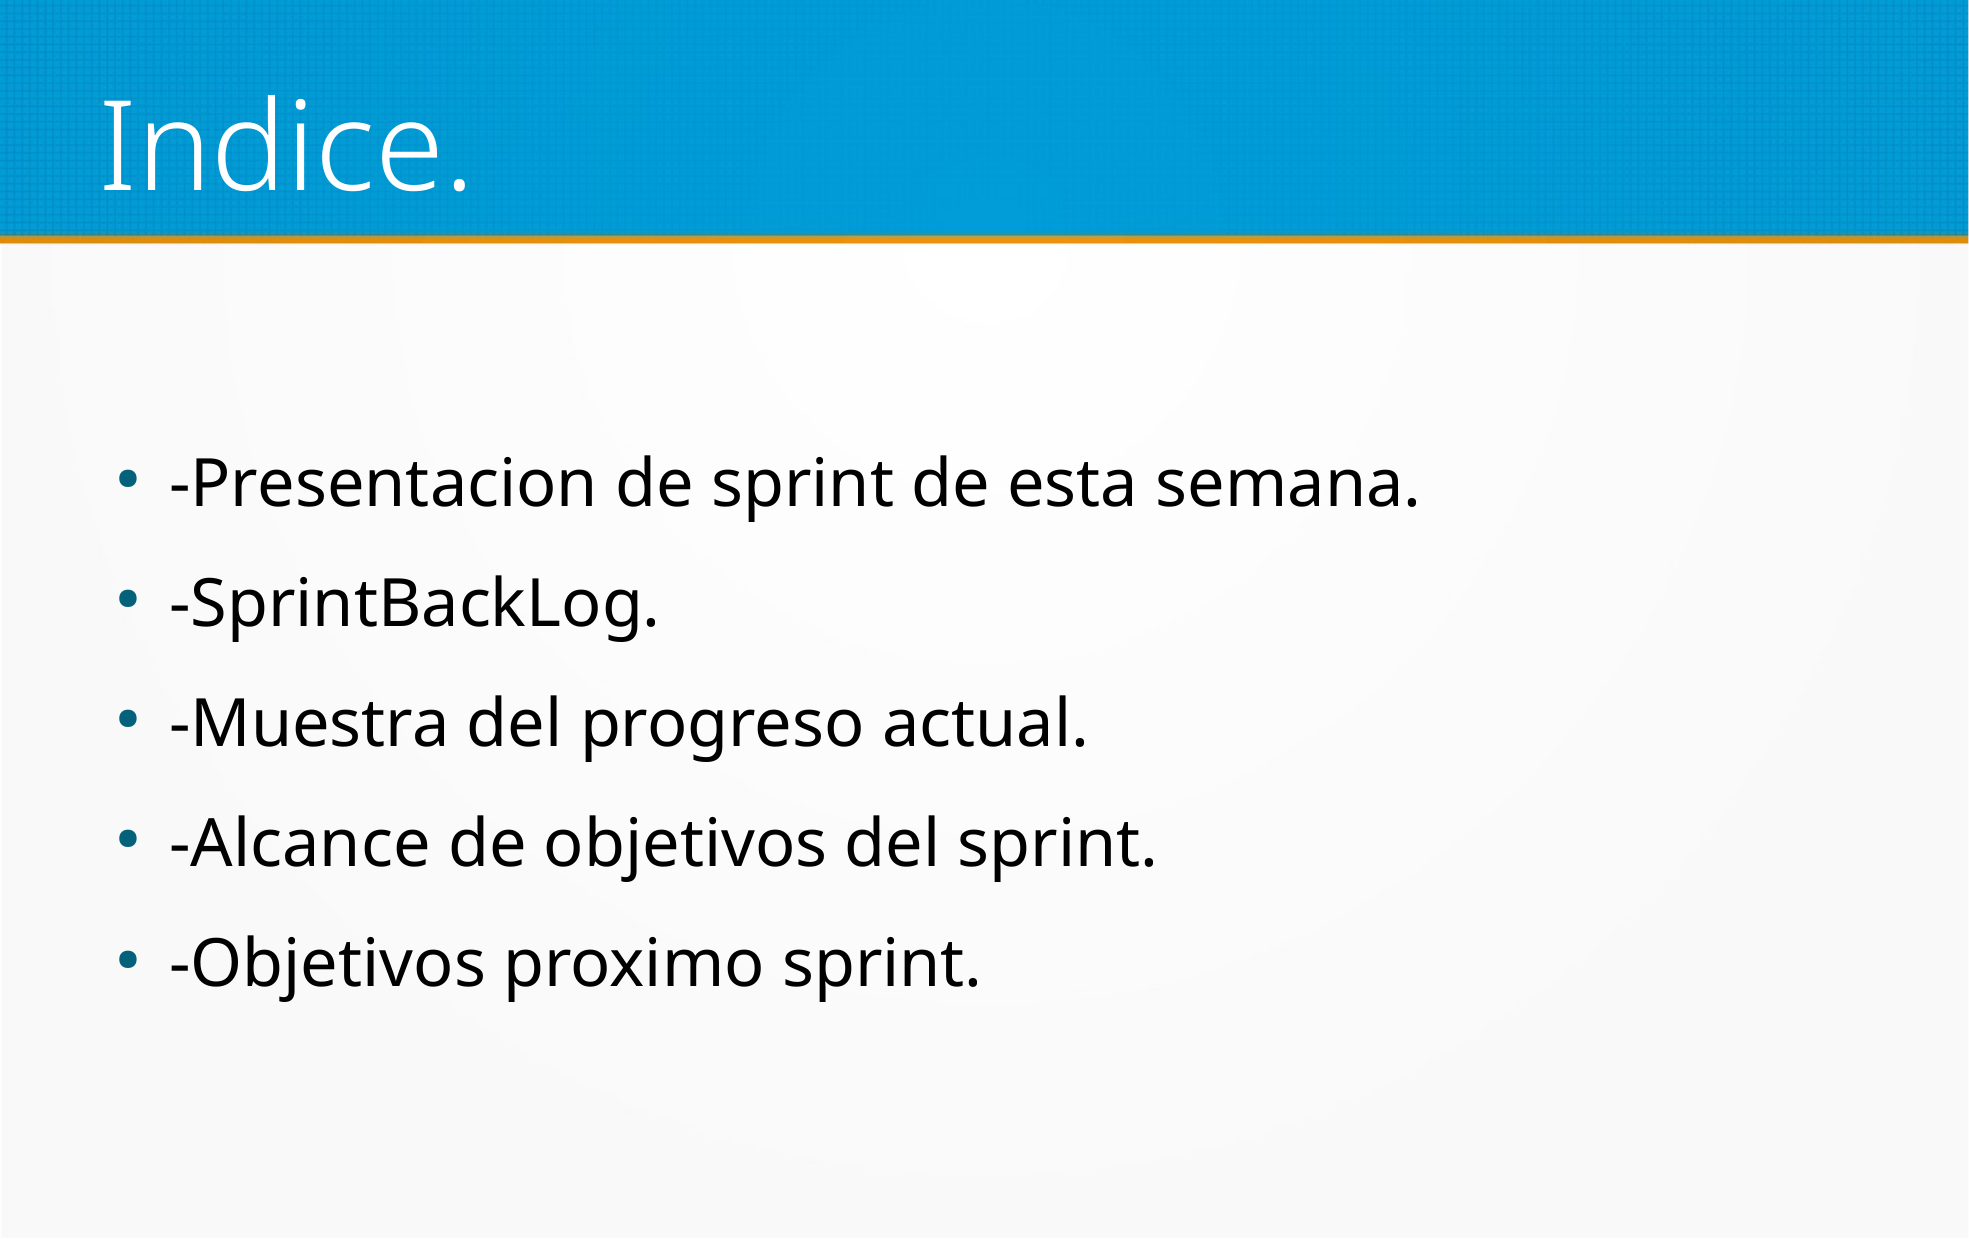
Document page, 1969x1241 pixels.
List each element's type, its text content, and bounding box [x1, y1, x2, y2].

list -Presentacion de sprint de esta semana. -SprintBackLog. -Muestra del progreso actual. -Alcance de objetivos del sprint. -Objetivos proximo sprint. [98, 315, 1861, 1081]
title Indice. [98, 19, 1870, 227]
picture [0, 233, 1969, 1241]
